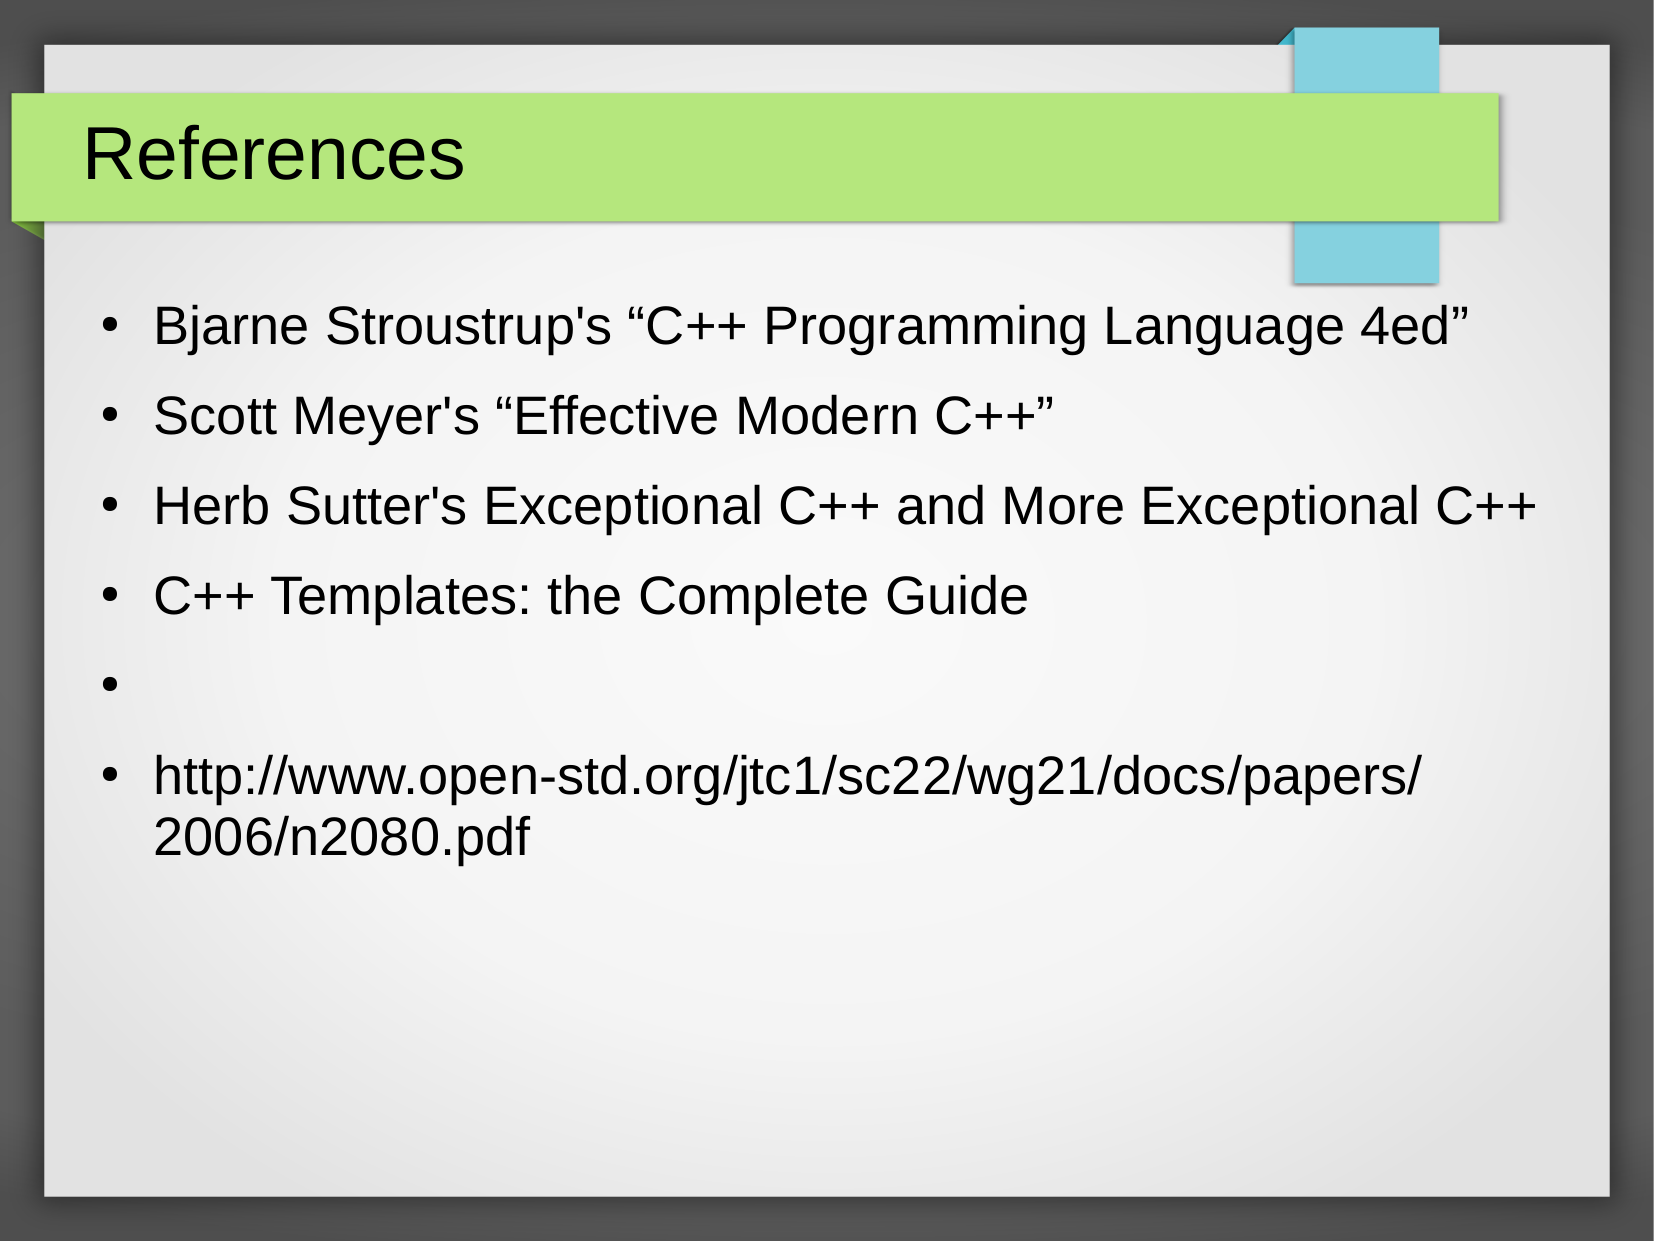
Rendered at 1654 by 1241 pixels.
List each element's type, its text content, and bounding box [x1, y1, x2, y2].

picture [0, 0, 1654, 1241]
title References [82, 94, 1264, 213]
list Bjarne Stroustrup's “C++ Programming Language 4ed” Scott Meyer's “Effective Modern C++” Herb Sutter's Exceptional C++ and More Exceptional C++ C++ Templates: the Complete Guide http://www.open-std.org/jtc1/sc22/wg21/docs/papers/2006/n2080.pdf [82, 295, 1571, 1015]
